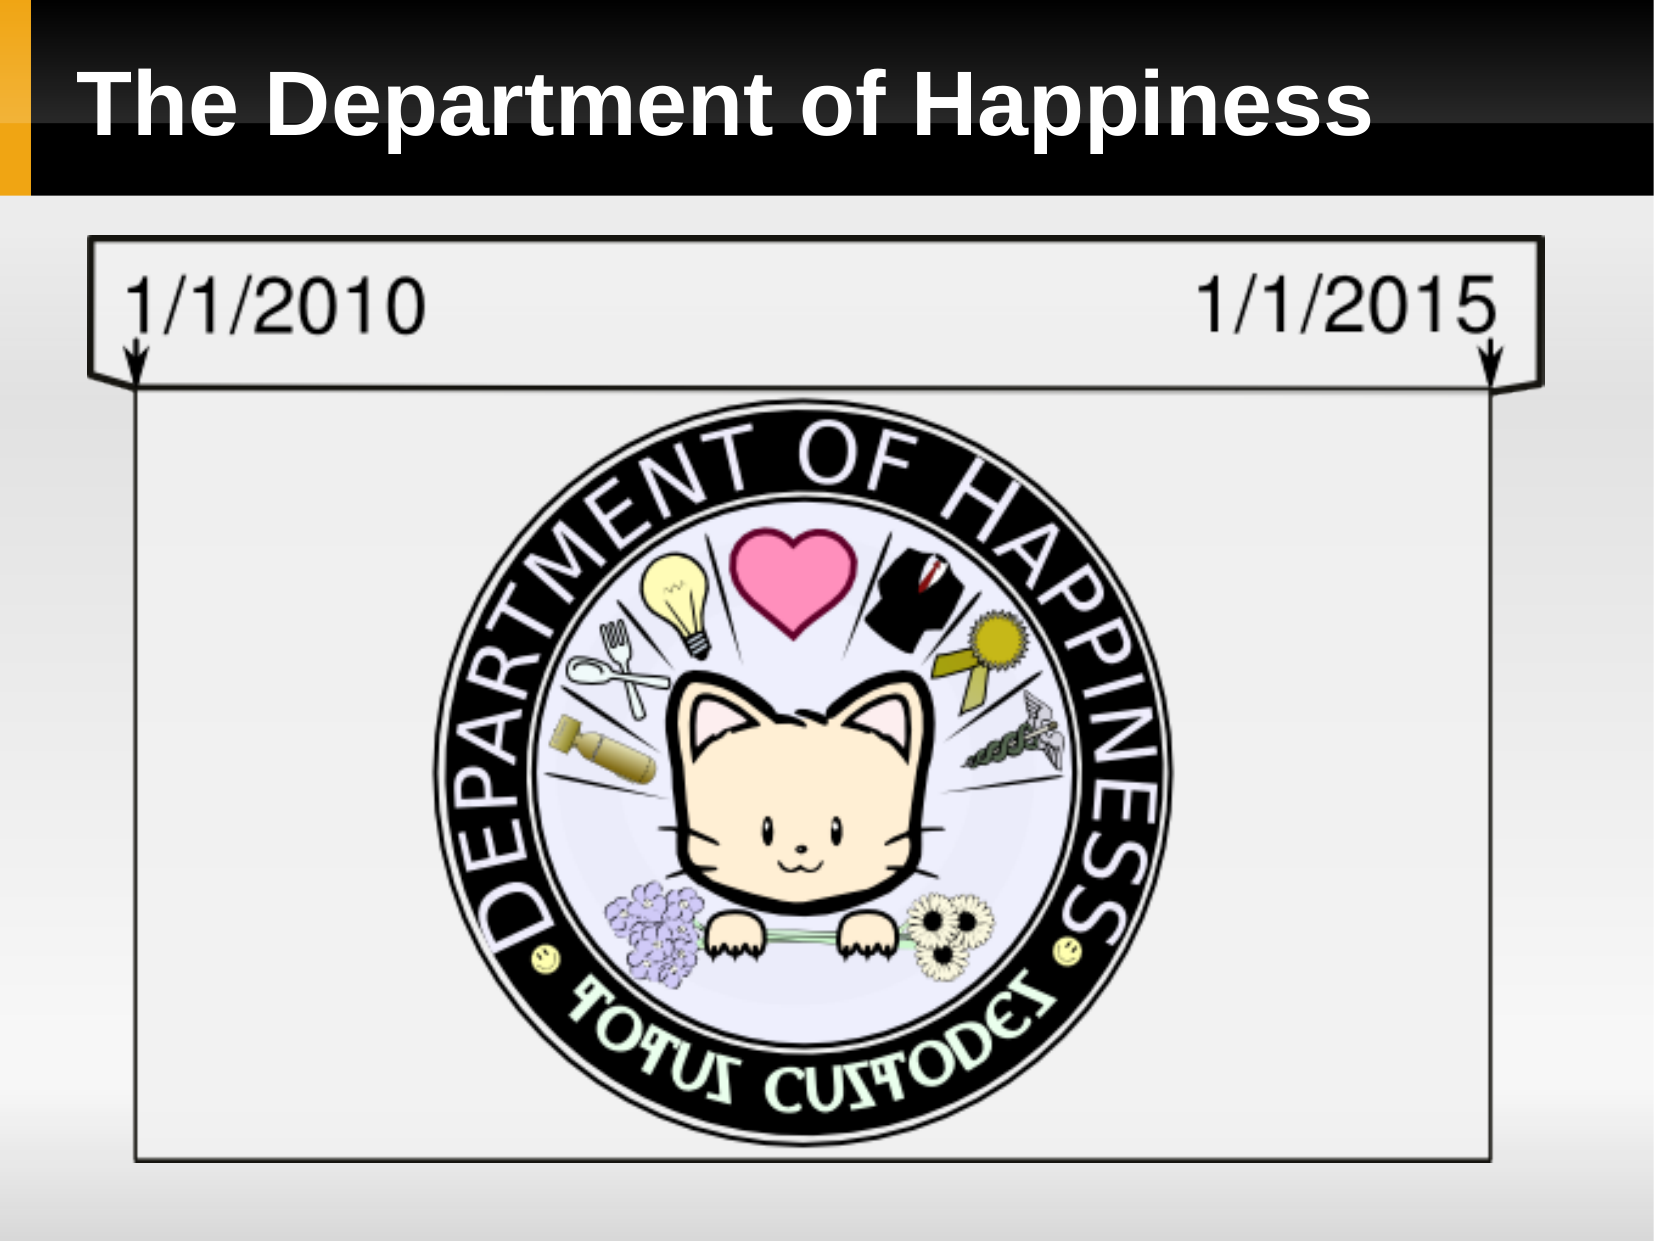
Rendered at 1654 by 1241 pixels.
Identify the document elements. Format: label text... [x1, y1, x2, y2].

title The Department of Happiness [76, 7, 1565, 200]
picture [0, 0, 1654, 1241]
